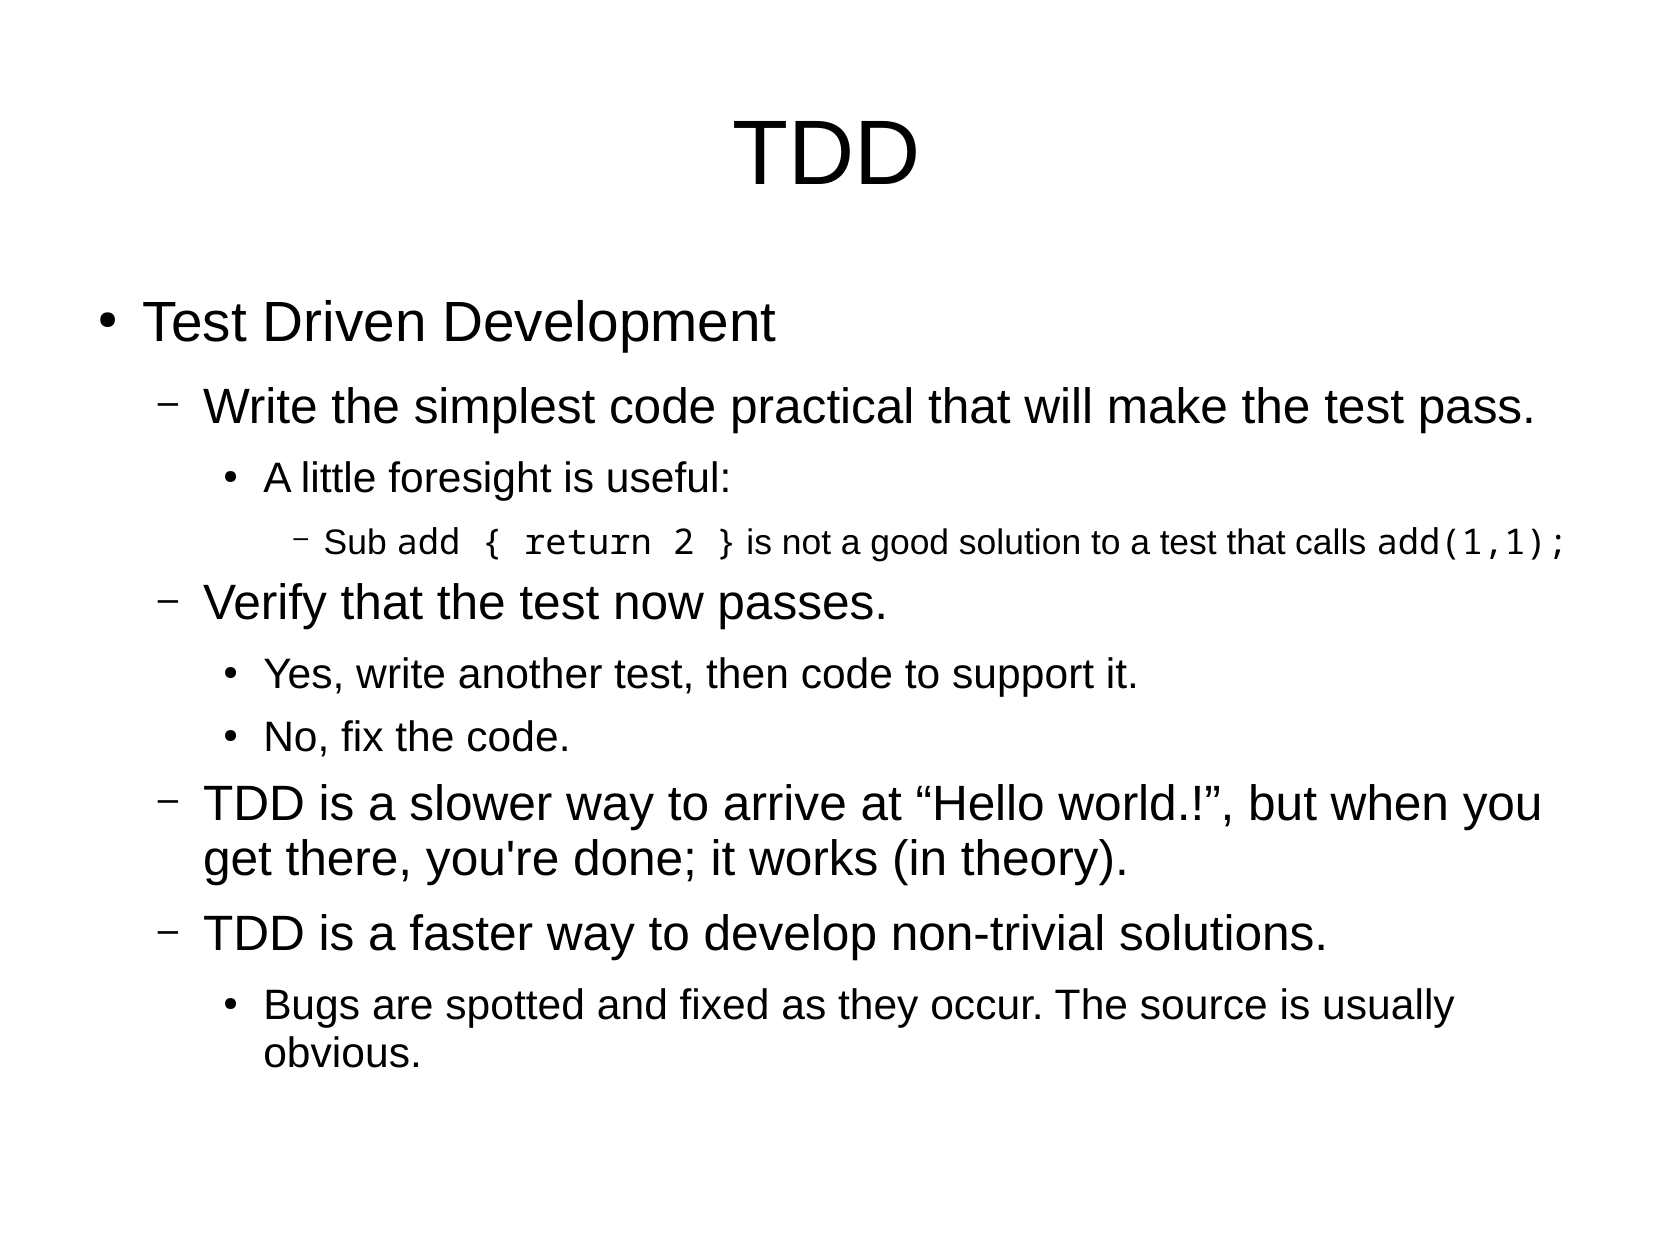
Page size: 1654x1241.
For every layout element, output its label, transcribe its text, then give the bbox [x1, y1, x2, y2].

list Test Driven Development Write the simplest code practical that will make the test pass. A little foresight is useful: Sub add { return 2 } is not a good solution to a test that calls add(1,1); Verify that the test now passes. Yes, write another test, then code to support it. No, fix the code. TDD is a slower way to arrive at “Hello world.!”, but when you get there, you're done; it works (in theory). TDD is a faster way to develop non-trivial solutions. Bugs are spotted and fixed as they occur. The source is usually obvious. [82, 290, 1571, 1096]
title TDD [82, 49, 1571, 257]
